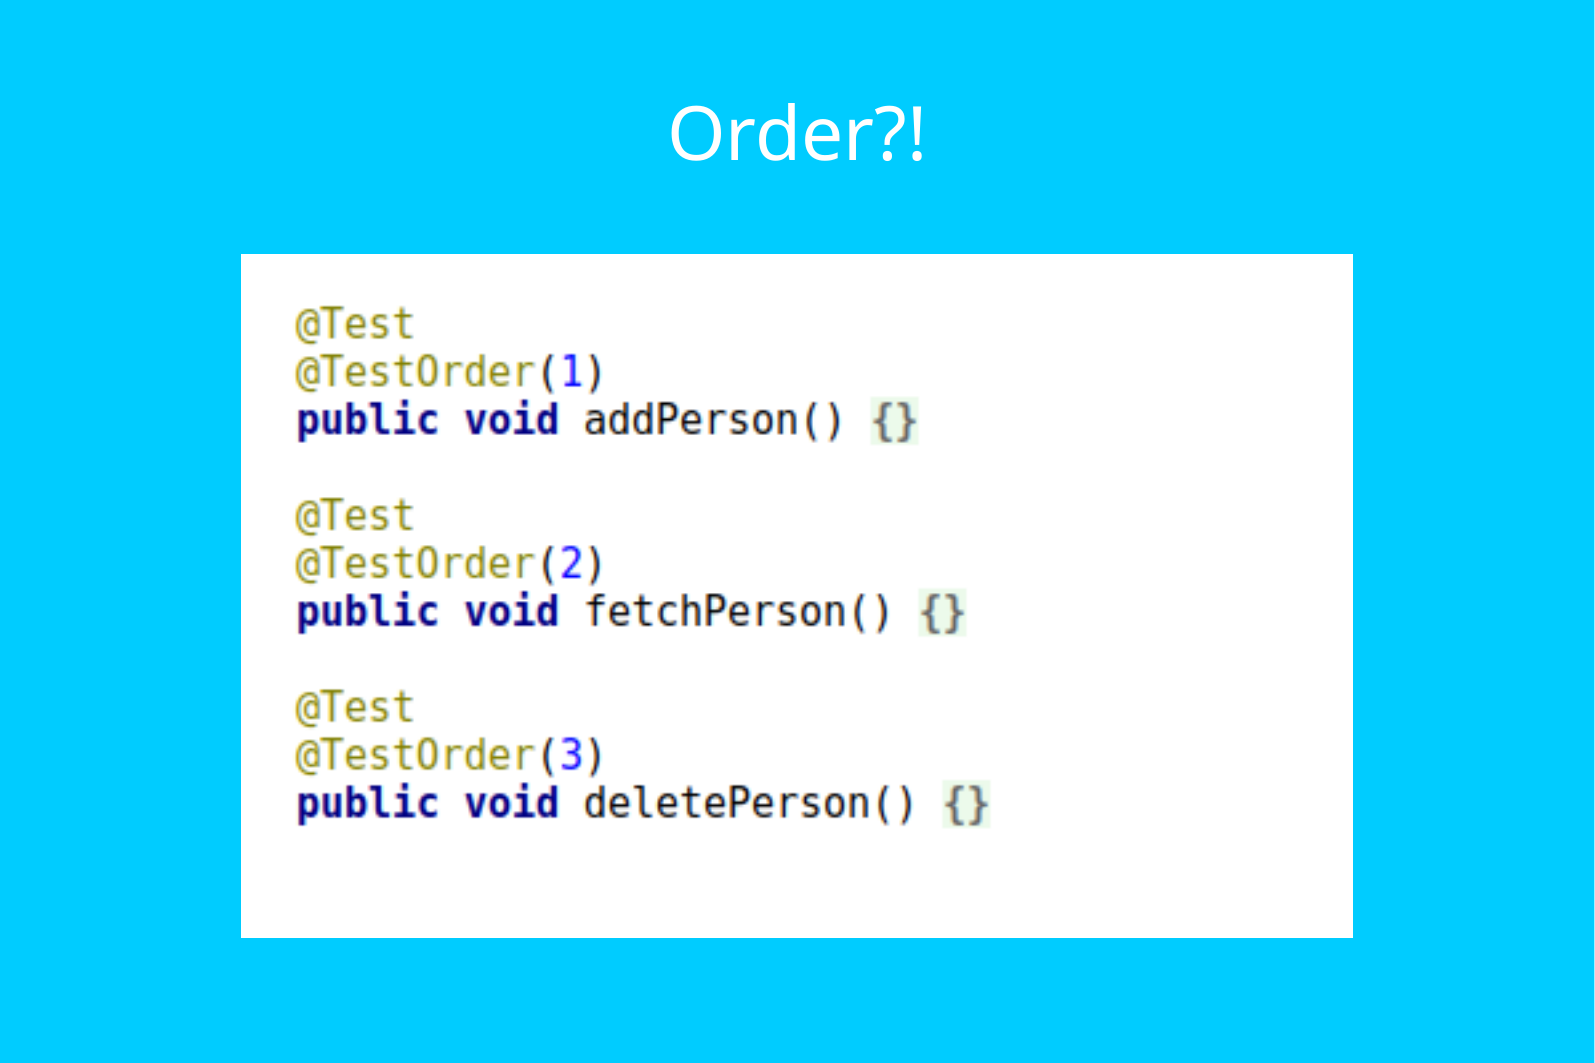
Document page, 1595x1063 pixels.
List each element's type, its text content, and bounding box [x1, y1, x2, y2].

title Order?! [79, 42, 1515, 220]
picture [242, 255, 1352, 937]
